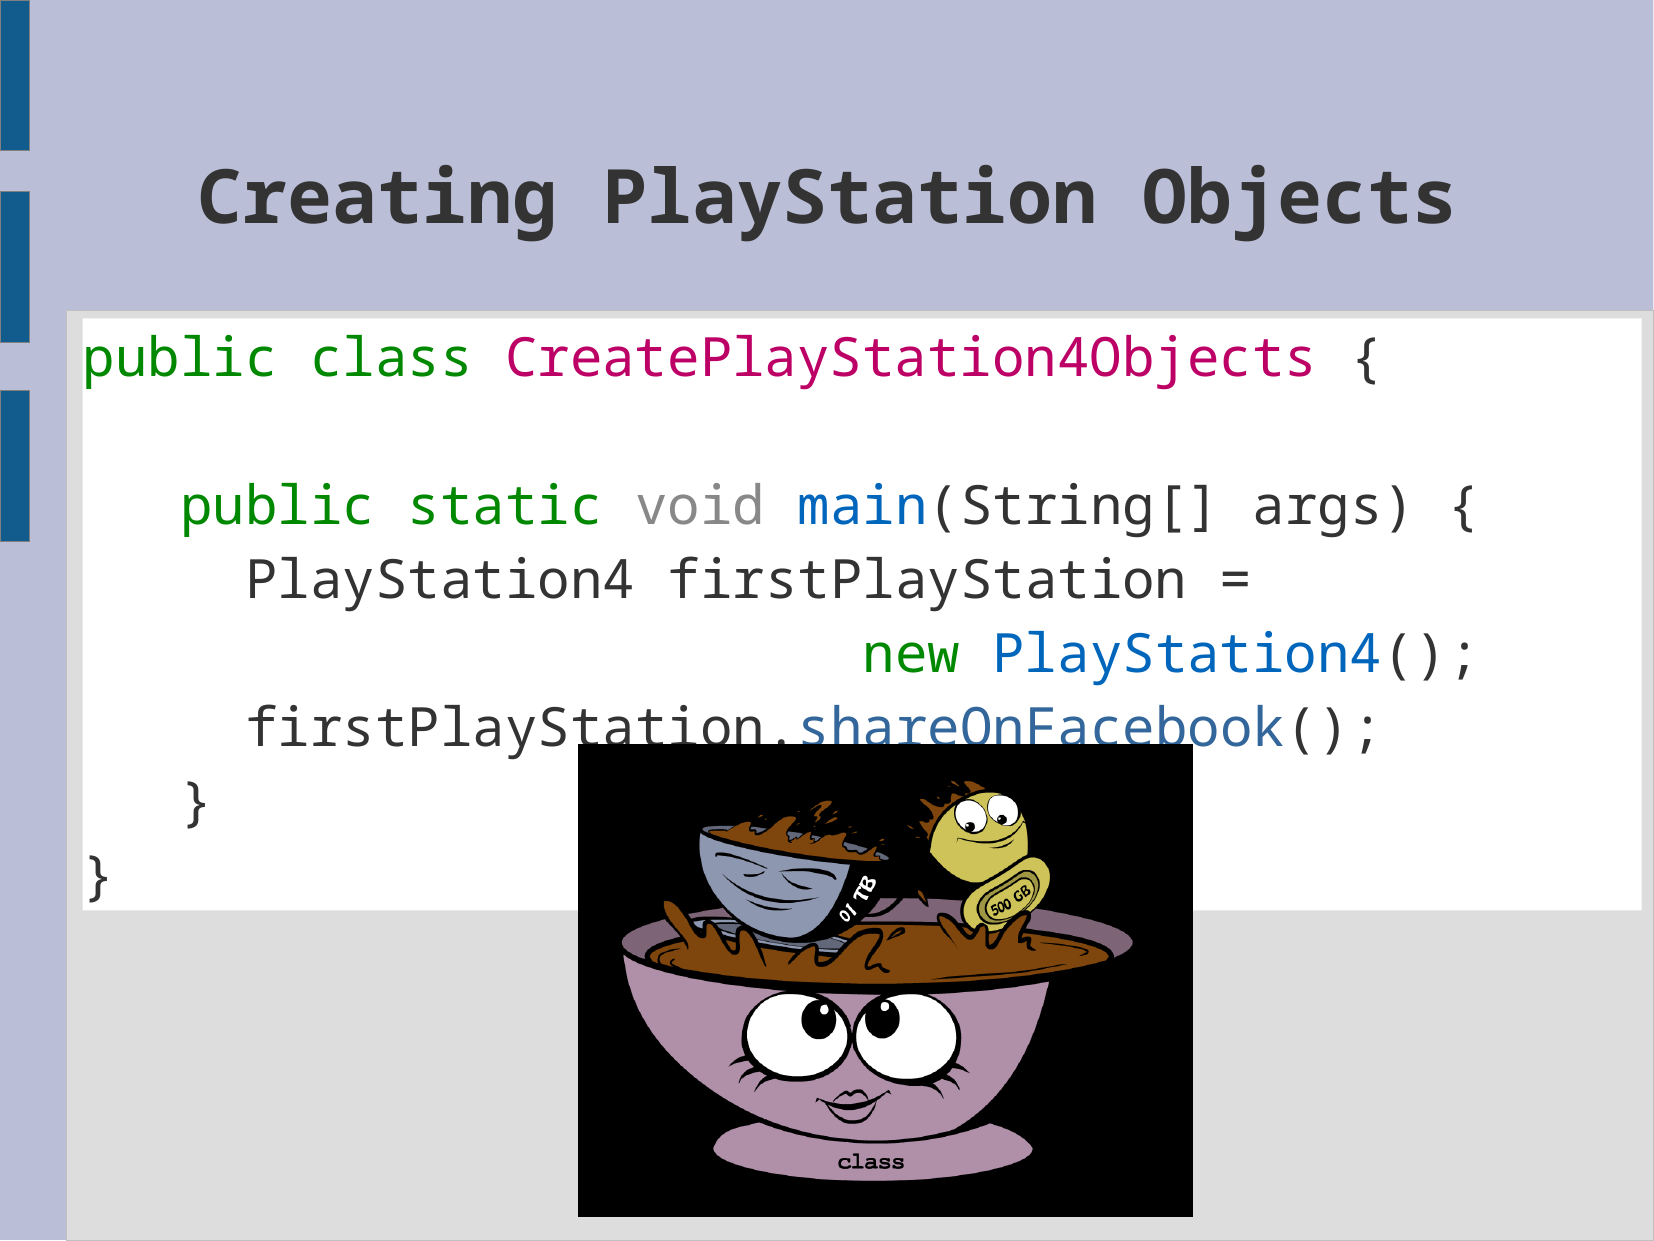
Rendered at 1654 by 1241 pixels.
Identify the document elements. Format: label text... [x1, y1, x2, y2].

title Creating PlayStation Objects [121, 91, 1534, 299]
list public class CreatePlayStation4Objects { public static void main(String[] args) { PlayStation4 firstPlayStation = new PlayStation4(); firstPlayStation.shareOnFacebook(); } } [82, 318, 1642, 827]
picture [578, 744, 1193, 1217]
